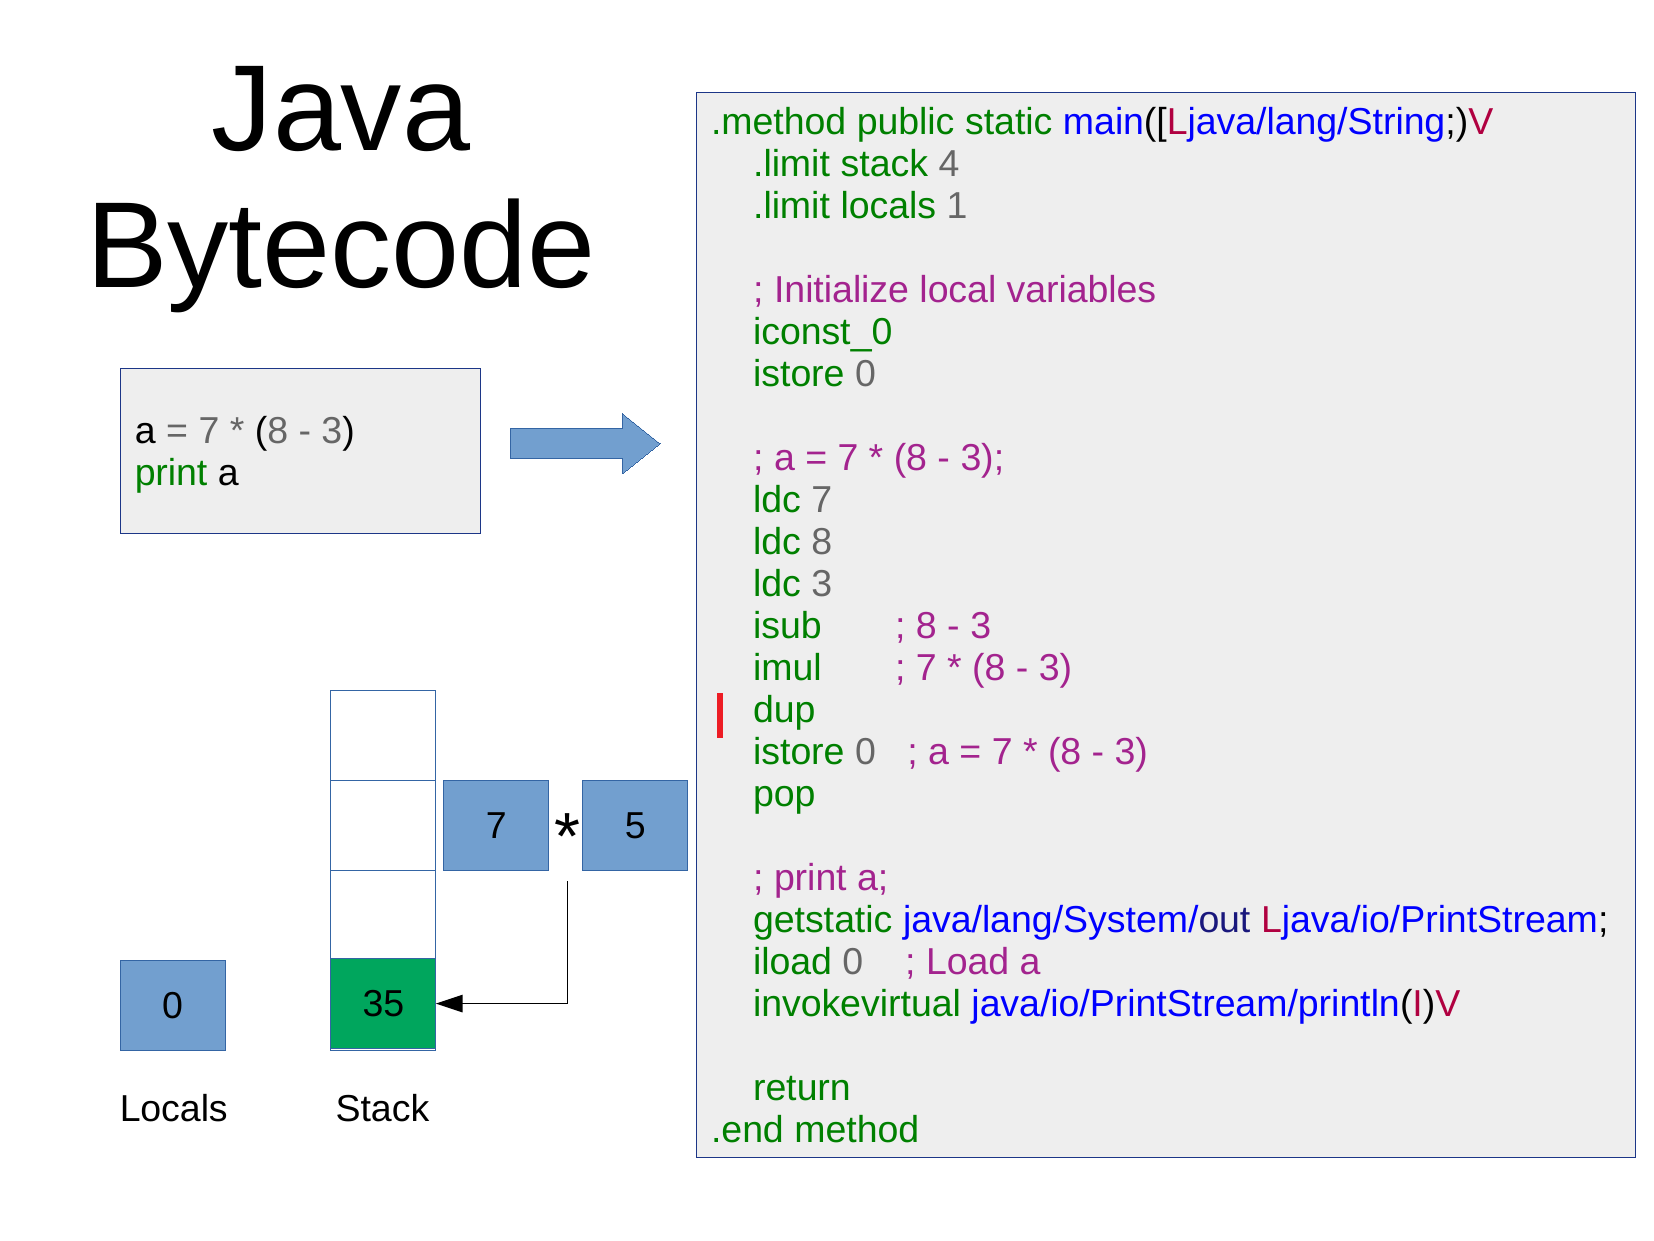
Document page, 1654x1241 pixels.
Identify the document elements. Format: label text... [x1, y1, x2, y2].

text_box [510, 413, 661, 474]
text_box 7 [443, 780, 549, 871]
title Java Bytecode [0, 39, 683, 314]
text_box * [537, 792, 598, 882]
text_box 35 [330, 958, 436, 1049]
text_box a = 7 * (8 - 3) print a [120, 368, 481, 534]
text_box .method public static main([Ljava/lang/String;)V .limit stack 4 .limit locals 1 ; Initialize local variables iconst_0 istore 0 ; a = 7 * (8 - 3); ldc 7 ldc 8 ldc 3 isub ; 8 - 3 imul ; 7 * (8 - 3) dup istore 0 ; a = 7 * (8 - 3) pop ; print a; getstatic java/lang/System/out Ljava/io/PrintStream; iload 0 ; Load a invokevirtual java/io/PrintStream/println(I)V return .end method [696, 92, 1636, 1158]
text_box Locals [105, 1080, 256, 1137]
text_box 5 [582, 780, 688, 871]
text_box 0 [120, 960, 226, 1051]
text_box Stack [320, 1080, 471, 1137]
text_box [330, 690, 436, 958]
